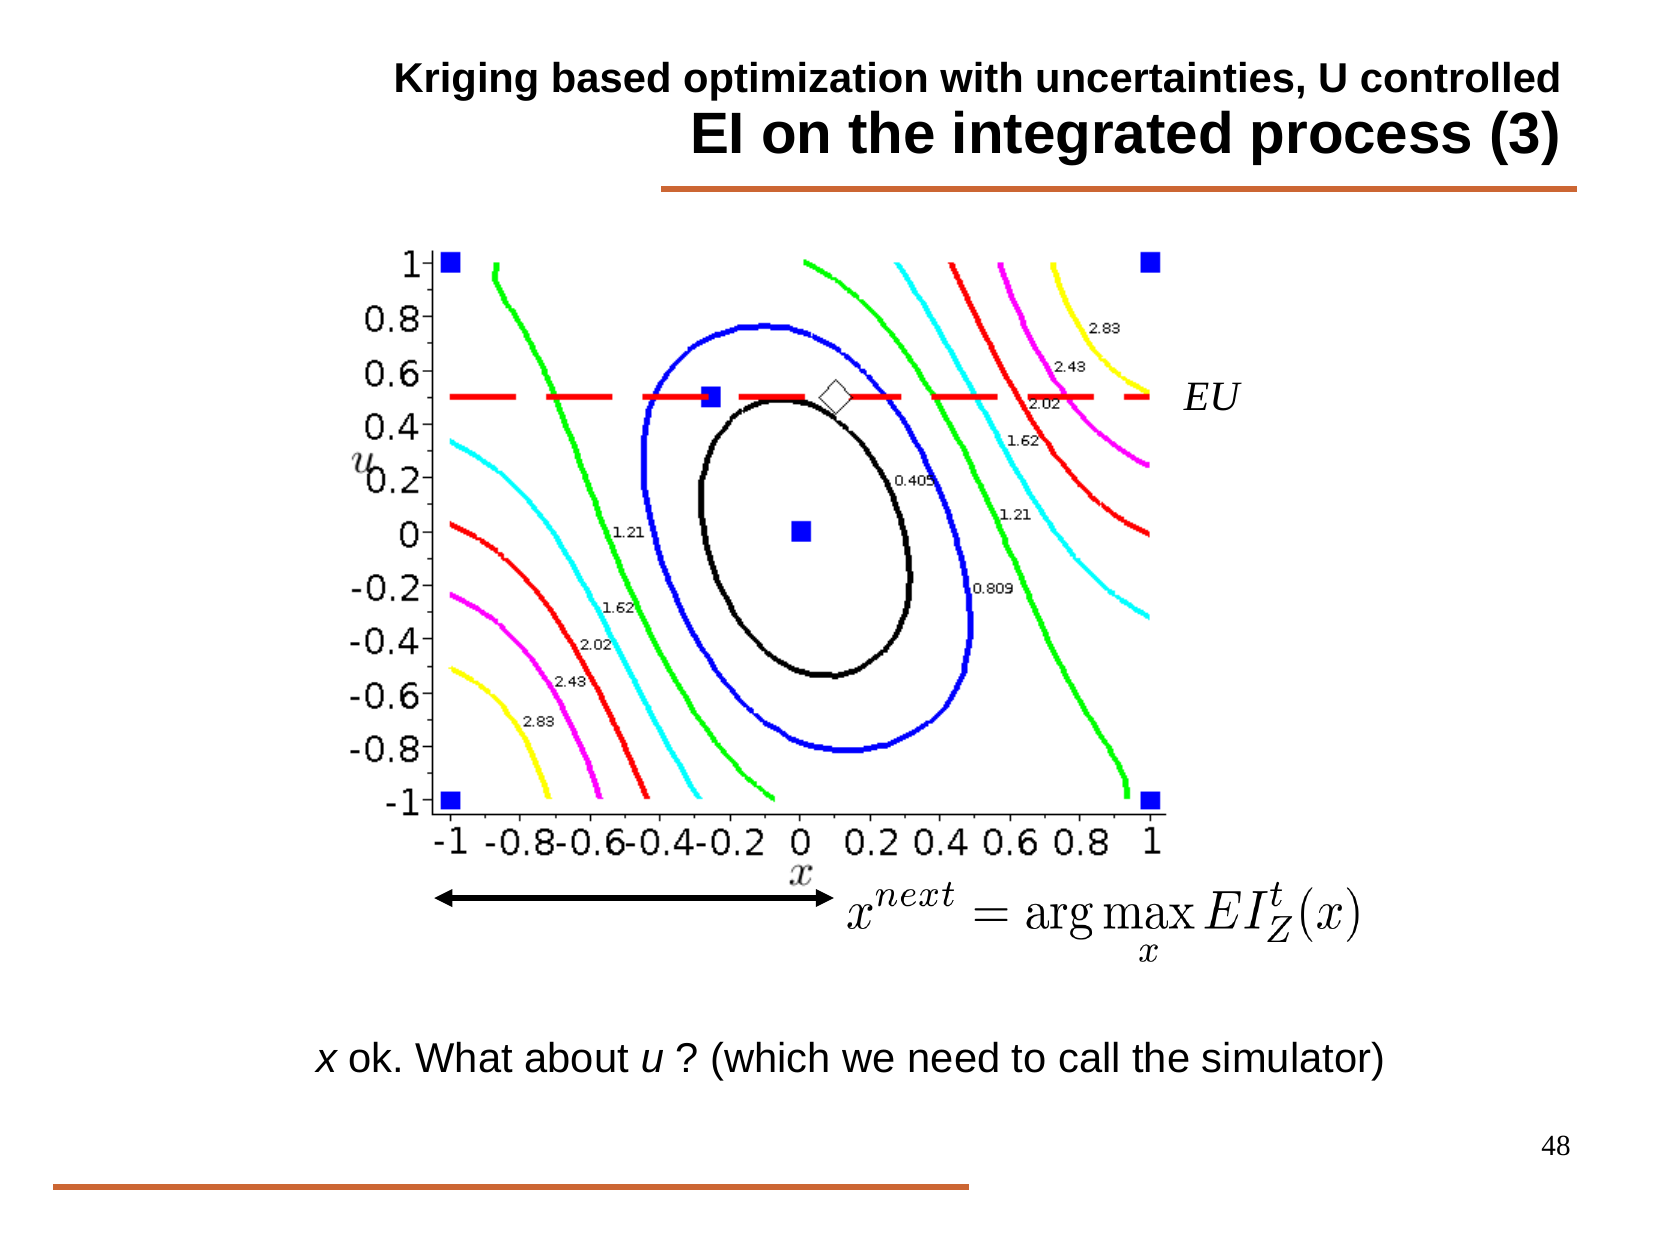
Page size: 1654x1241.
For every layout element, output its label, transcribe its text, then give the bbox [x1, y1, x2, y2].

picture [277, 236, 1388, 975]
text_box Kriging based optimization with uncertainties, U controlled EI on the integrated process (3) [218, 47, 1577, 174]
text_box EU [1169, 366, 1376, 428]
text_box x ok. What about u ? (which we need to call the simulator) [301, 1027, 1571, 1089]
